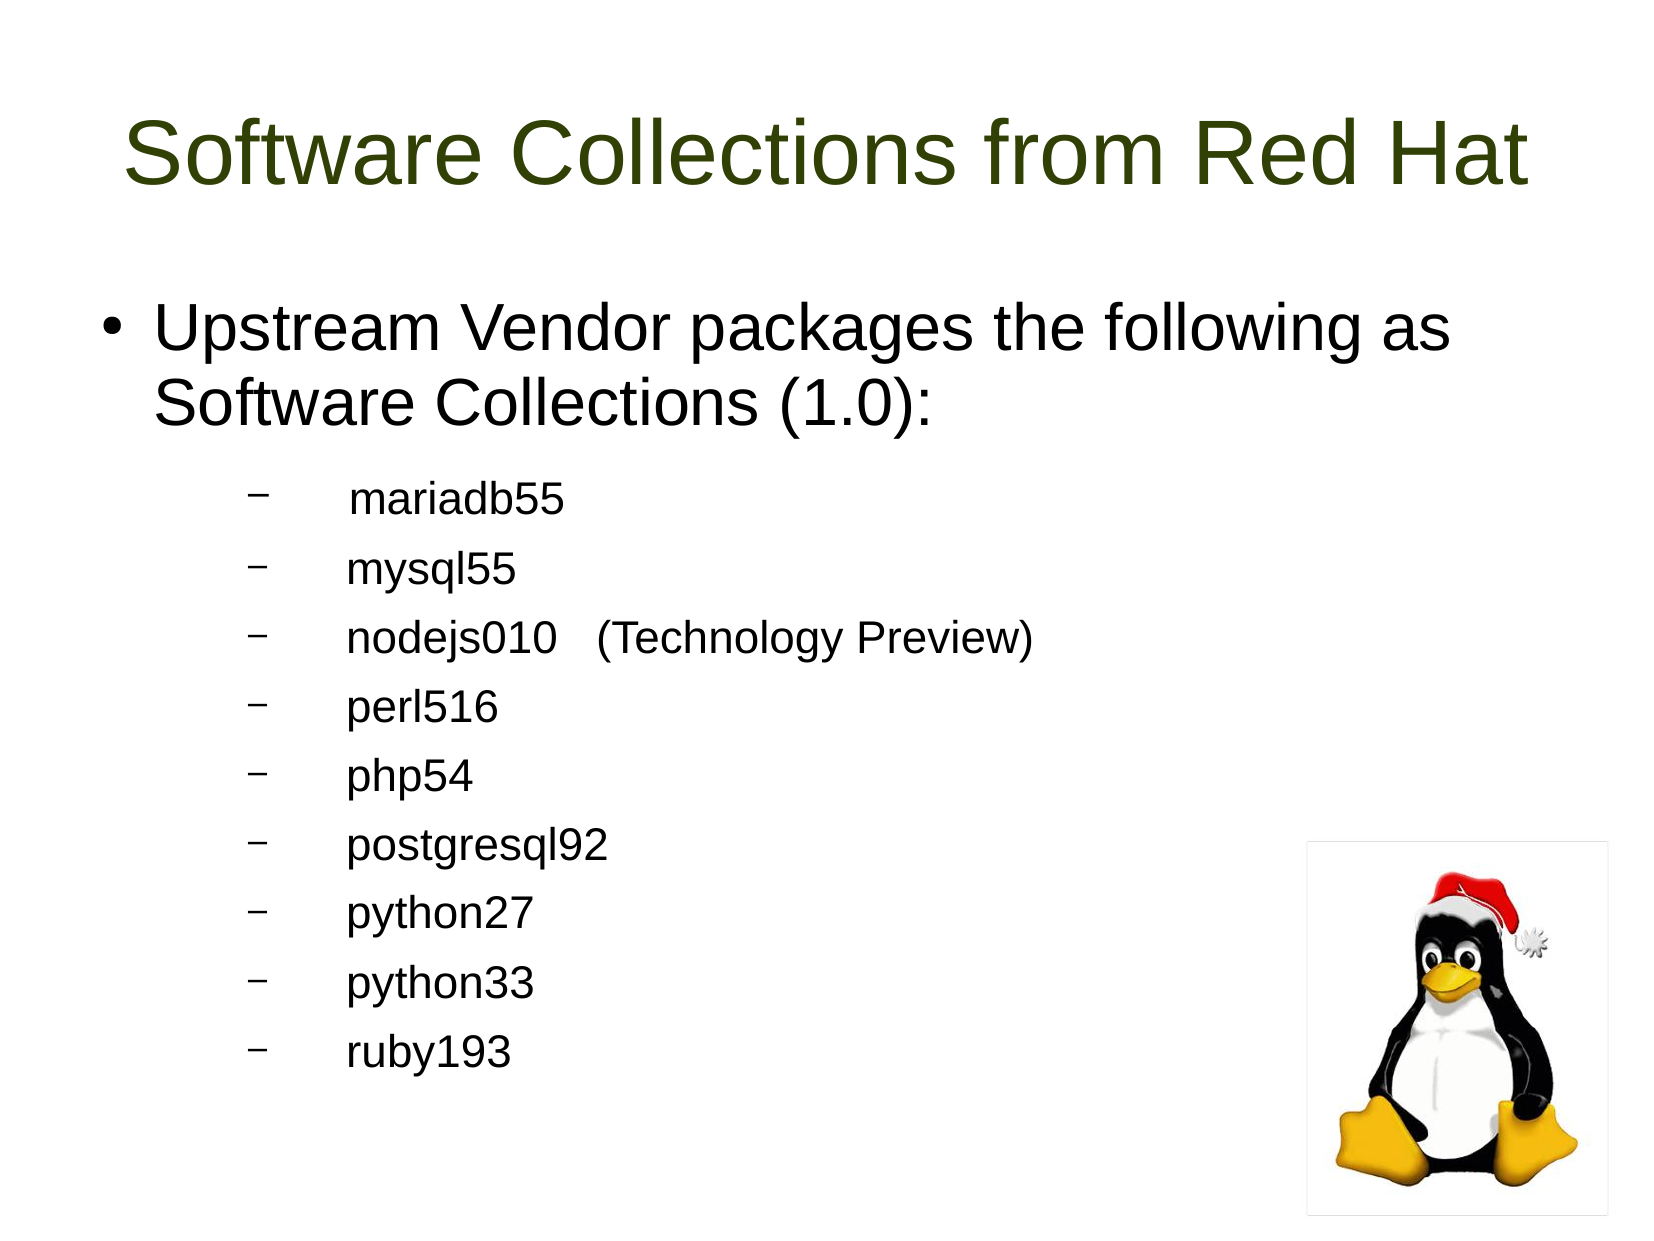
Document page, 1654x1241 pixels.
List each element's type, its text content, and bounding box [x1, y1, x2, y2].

title Software Collections from Red Hat [82, 49, 1571, 257]
list Upstream Vendor packages the following as Software Collections (1.0): mariadb55 mysql55 nodejs010 (Technology Preview) perl516 php54 postgresql92 python27 python33 ruby193 [82, 290, 1571, 1109]
picture [1260, 831, 1654, 1225]
